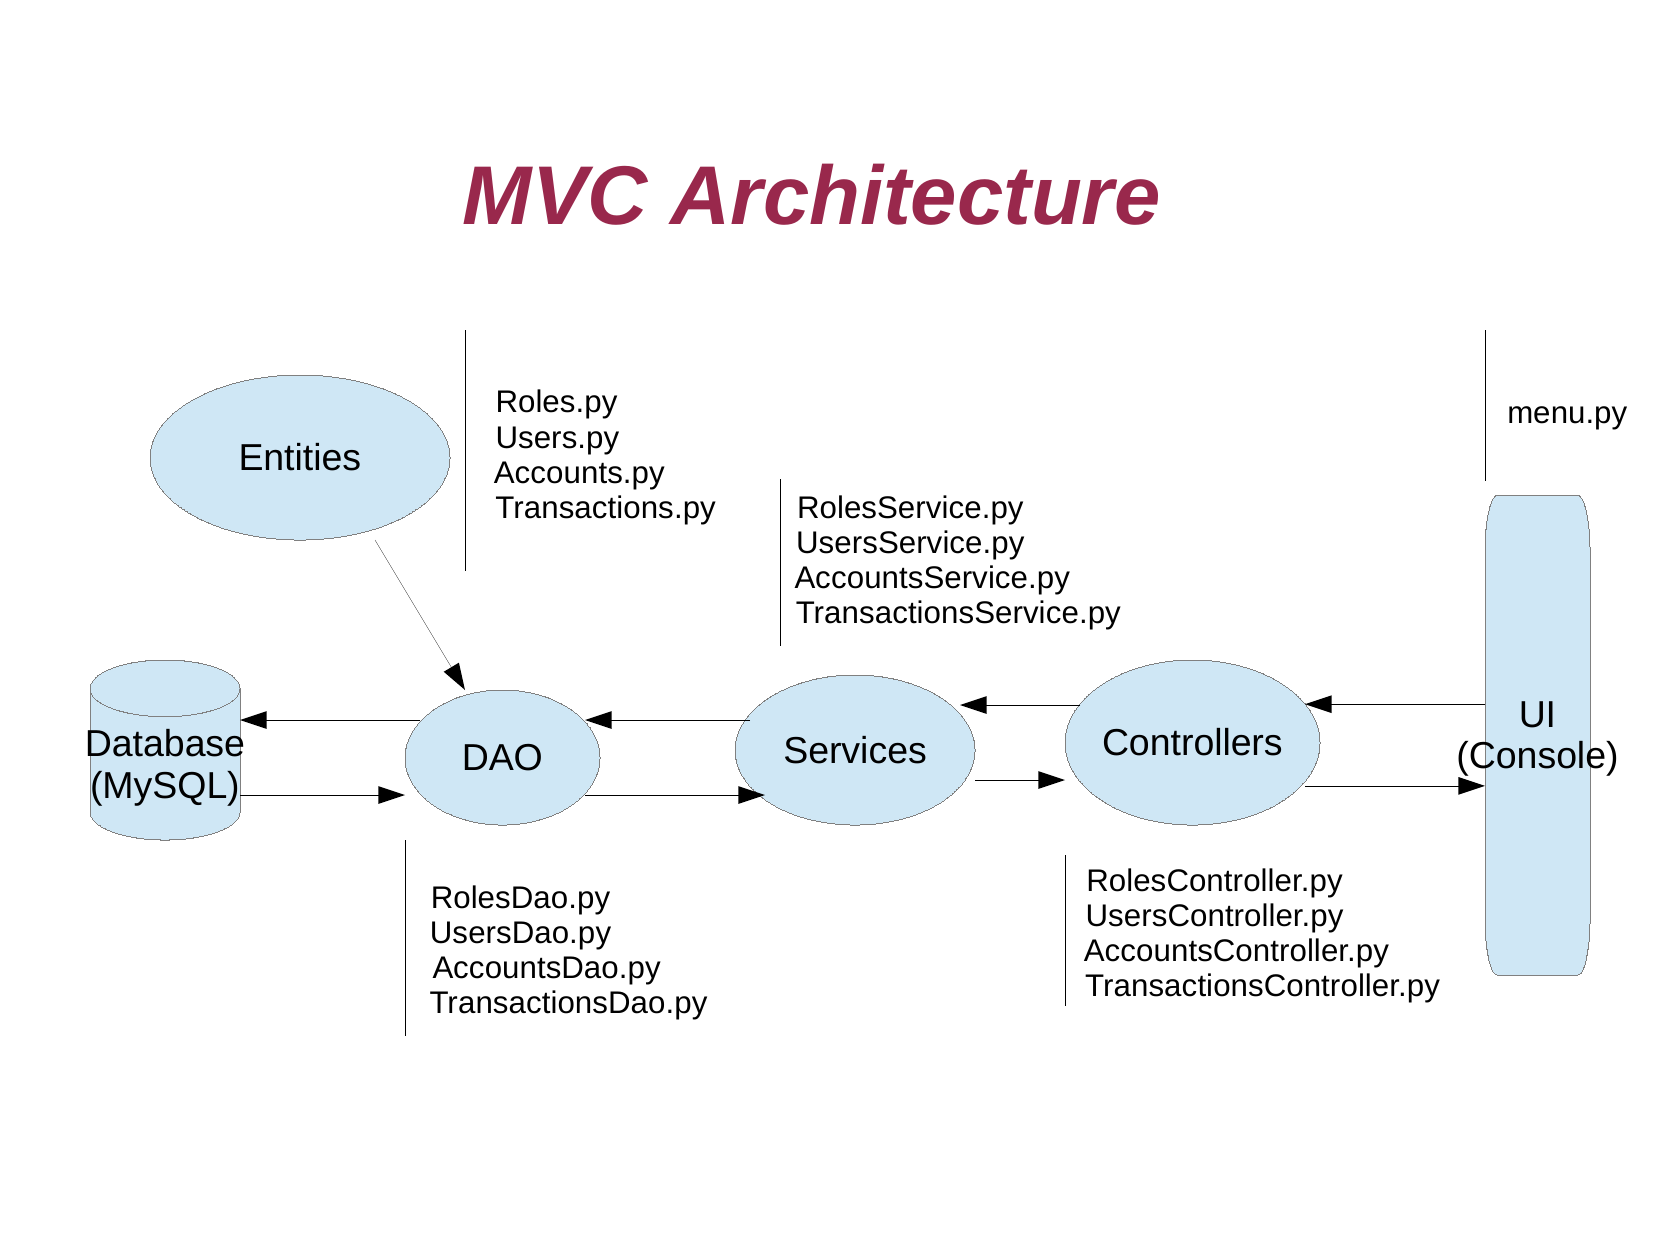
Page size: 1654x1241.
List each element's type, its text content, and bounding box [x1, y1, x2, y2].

text_box RolesDao.py UsersDao.py AccountsDao.py TransactionsDao.py [420, 870, 526, 1066]
text_box Roles.py Users.py Accounts.py Transactions.py [472, 375, 548, 571]
title MVC Architecture [118, 112, 1506, 281]
text_box RolesService.py UsersService.py AccountsService.py TransactionsService.py [810, 495, 916, 661]
text_box Database (MySQL) [90, 660, 241, 841]
text_box menu.py [1500, 360, 1636, 466]
text_box RolesController.py UsersController.py AccountsController.py TransactionsController.py [1114, 867, 1220, 1034]
text_box Entities [150, 375, 451, 541]
text_box Controllers [1065, 660, 1321, 826]
text_box UI (Console) [1485, 495, 1591, 976]
text_box DAO [405, 690, 601, 826]
text_box Services [735, 675, 976, 826]
